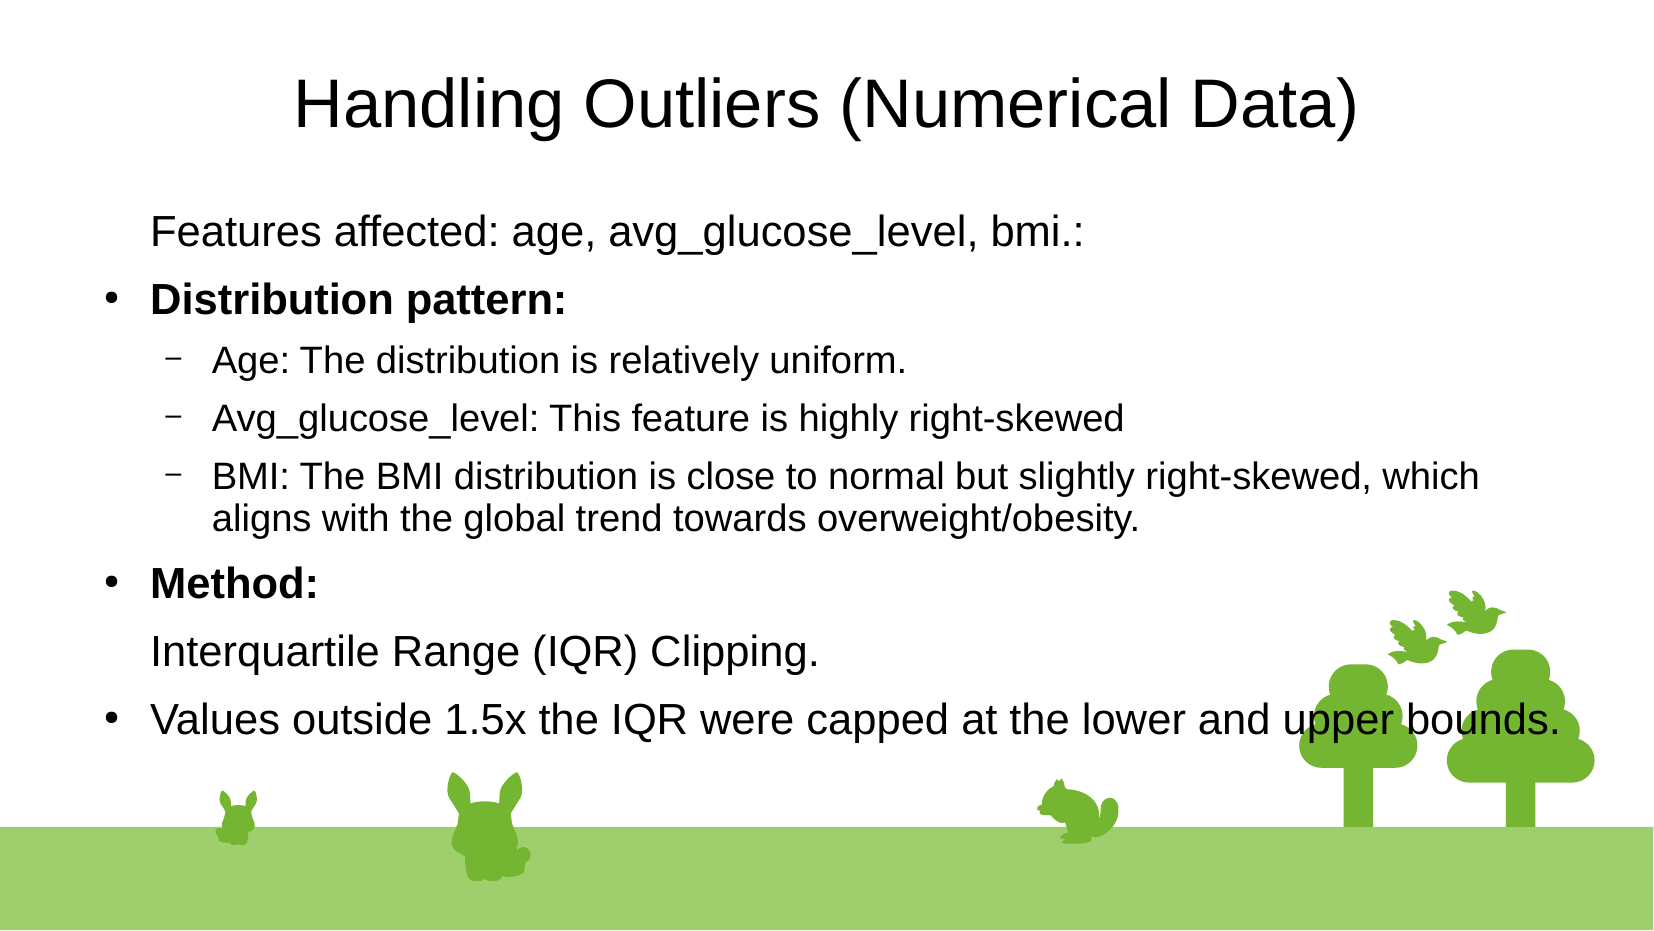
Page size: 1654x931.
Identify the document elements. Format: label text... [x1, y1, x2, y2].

list Features affected: age, avg_glucose_level, bmi.: Distribution pattern: Age: The distribution is relatively uniform. Avg_glucose_level: This feature is highly right-skewed BMI: The BMI distribution is close to normal but slightly right-skewed, which aligns with the global trend towards overweight/obesity. Method: Interquartile Range (IQR) Clipping. Values outside 1.5x the IQR were capped at the lower and upper bounds. [88, 206, 1565, 768]
title Handling Outliers (Numerical Data) [88, 29, 1565, 178]
